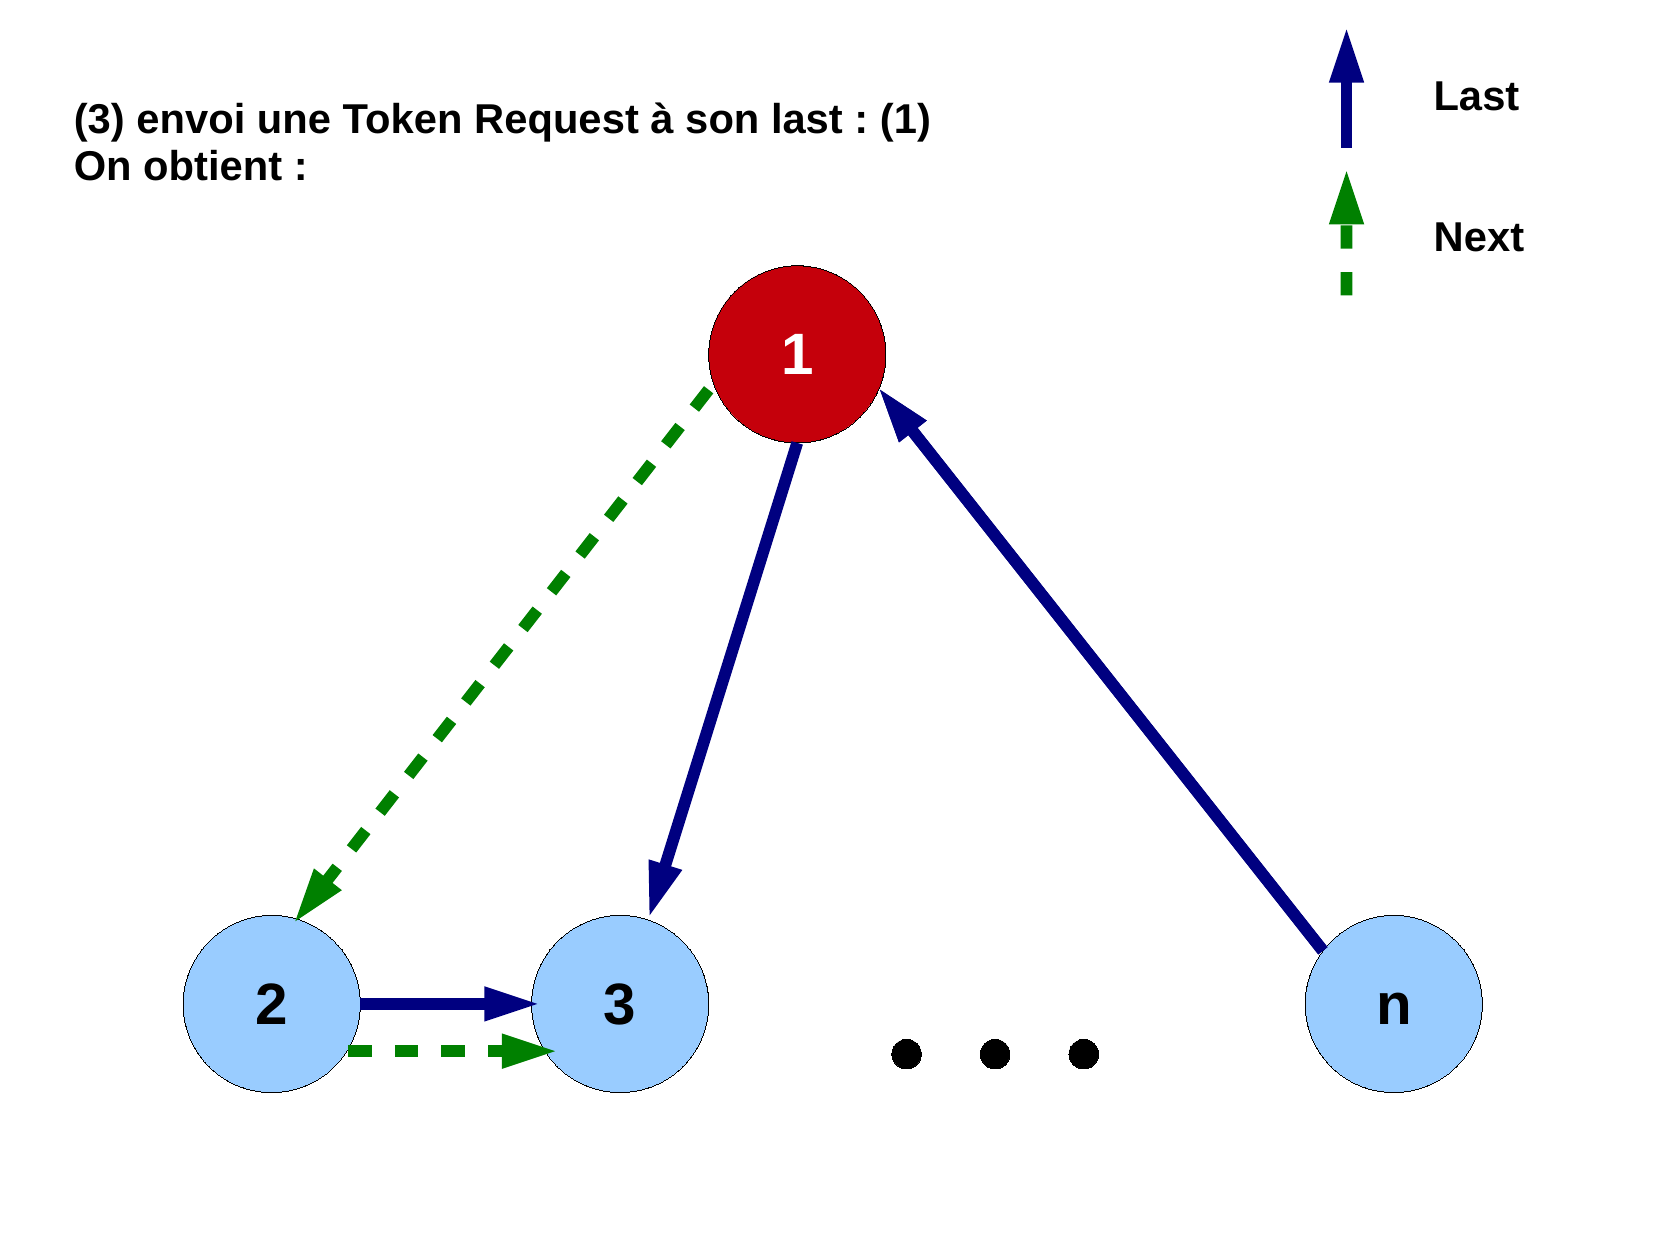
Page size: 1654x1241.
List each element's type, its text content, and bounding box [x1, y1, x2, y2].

text_box [980, 1039, 1010, 1069]
text_box 2 [183, 915, 361, 1093]
text_box n [1305, 915, 1483, 1093]
text_box Next [1418, 206, 1540, 268]
text_box Last [1418, 64, 1535, 127]
text_box [891, 1039, 922, 1069]
text_box (3) envoi une Token Request à son last : (1) On obtient : [59, 88, 1034, 197]
text_box 3 [531, 915, 709, 1093]
text_box [1068, 1039, 1099, 1069]
text_box 1 [708, 265, 886, 443]
